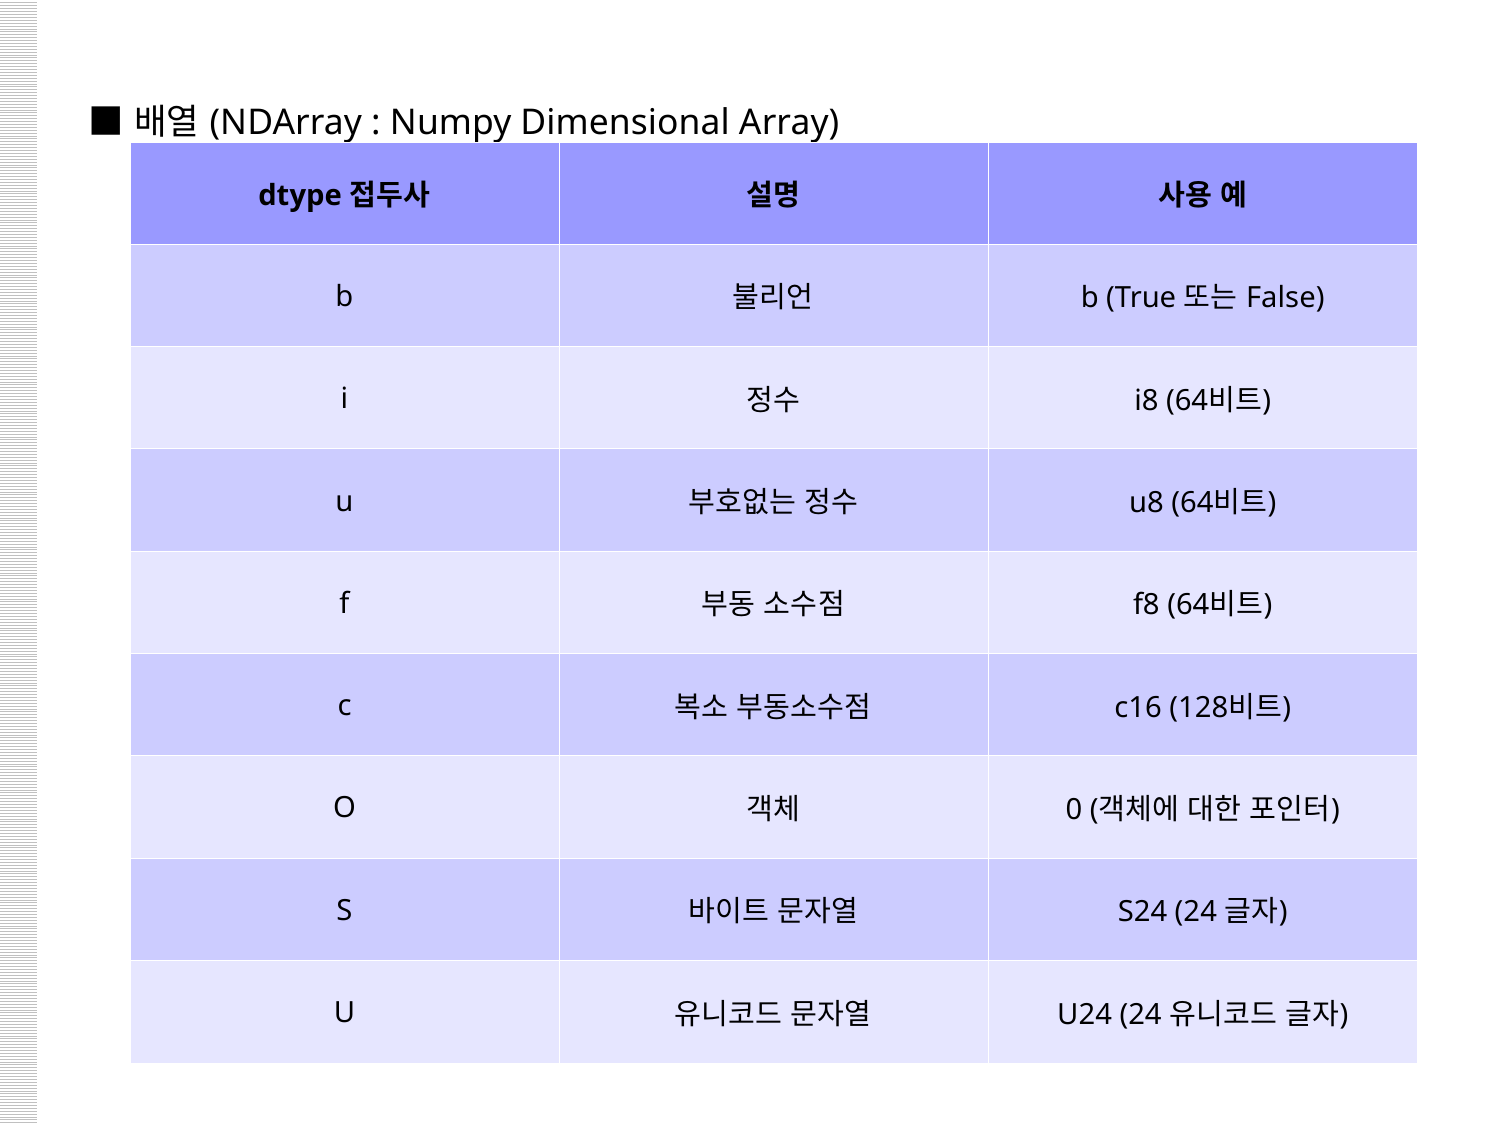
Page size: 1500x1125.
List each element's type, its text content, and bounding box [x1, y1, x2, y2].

table_cell 불리언 [560, 245, 988, 346]
table_cell 부호없는 정수 [560, 449, 988, 551]
table_cell f8 (64비트) [989, 552, 1417, 653]
table_cell b [131, 245, 559, 346]
table_cell 객체 [560, 756, 988, 858]
table_cell u [131, 449, 559, 551]
table_cell i8 (64비트) [989, 347, 1417, 448]
table_cell 바이트 문자열 [560, 859, 988, 960]
table_cell 복소 부동소수점 [560, 654, 988, 755]
table_cell U [131, 961, 559, 1063]
table_cell f [131, 552, 559, 653]
table_cell c [131, 654, 559, 755]
table_cell U24 (24 유니코드 글자) [989, 961, 1417, 1063]
table_cell S24 (24 글자) [989, 859, 1417, 960]
table_cell 부동 소수점 [560, 552, 988, 653]
table_cell O [131, 756, 559, 858]
table_cell c16 (128비트) [989, 654, 1417, 755]
text_box ■ 배열 (NDArray : Numpy Dimensional Array) [73, 33, 1453, 990]
table_header dtype 접두사 [131, 143, 559, 244]
table_cell 정수 [560, 347, 988, 448]
table_cell b (True 또는 False) [989, 245, 1417, 346]
table_cell u8 (64비트) [989, 449, 1417, 551]
table_cell 유니코드 문자열 [560, 961, 988, 1063]
table_header 사용 예 [989, 143, 1417, 244]
table_cell i [131, 347, 559, 448]
table_header 설명 [560, 143, 988, 244]
table_cell S [131, 859, 559, 960]
table_cell 0 (객체에 대한 포인터) [989, 756, 1417, 858]
